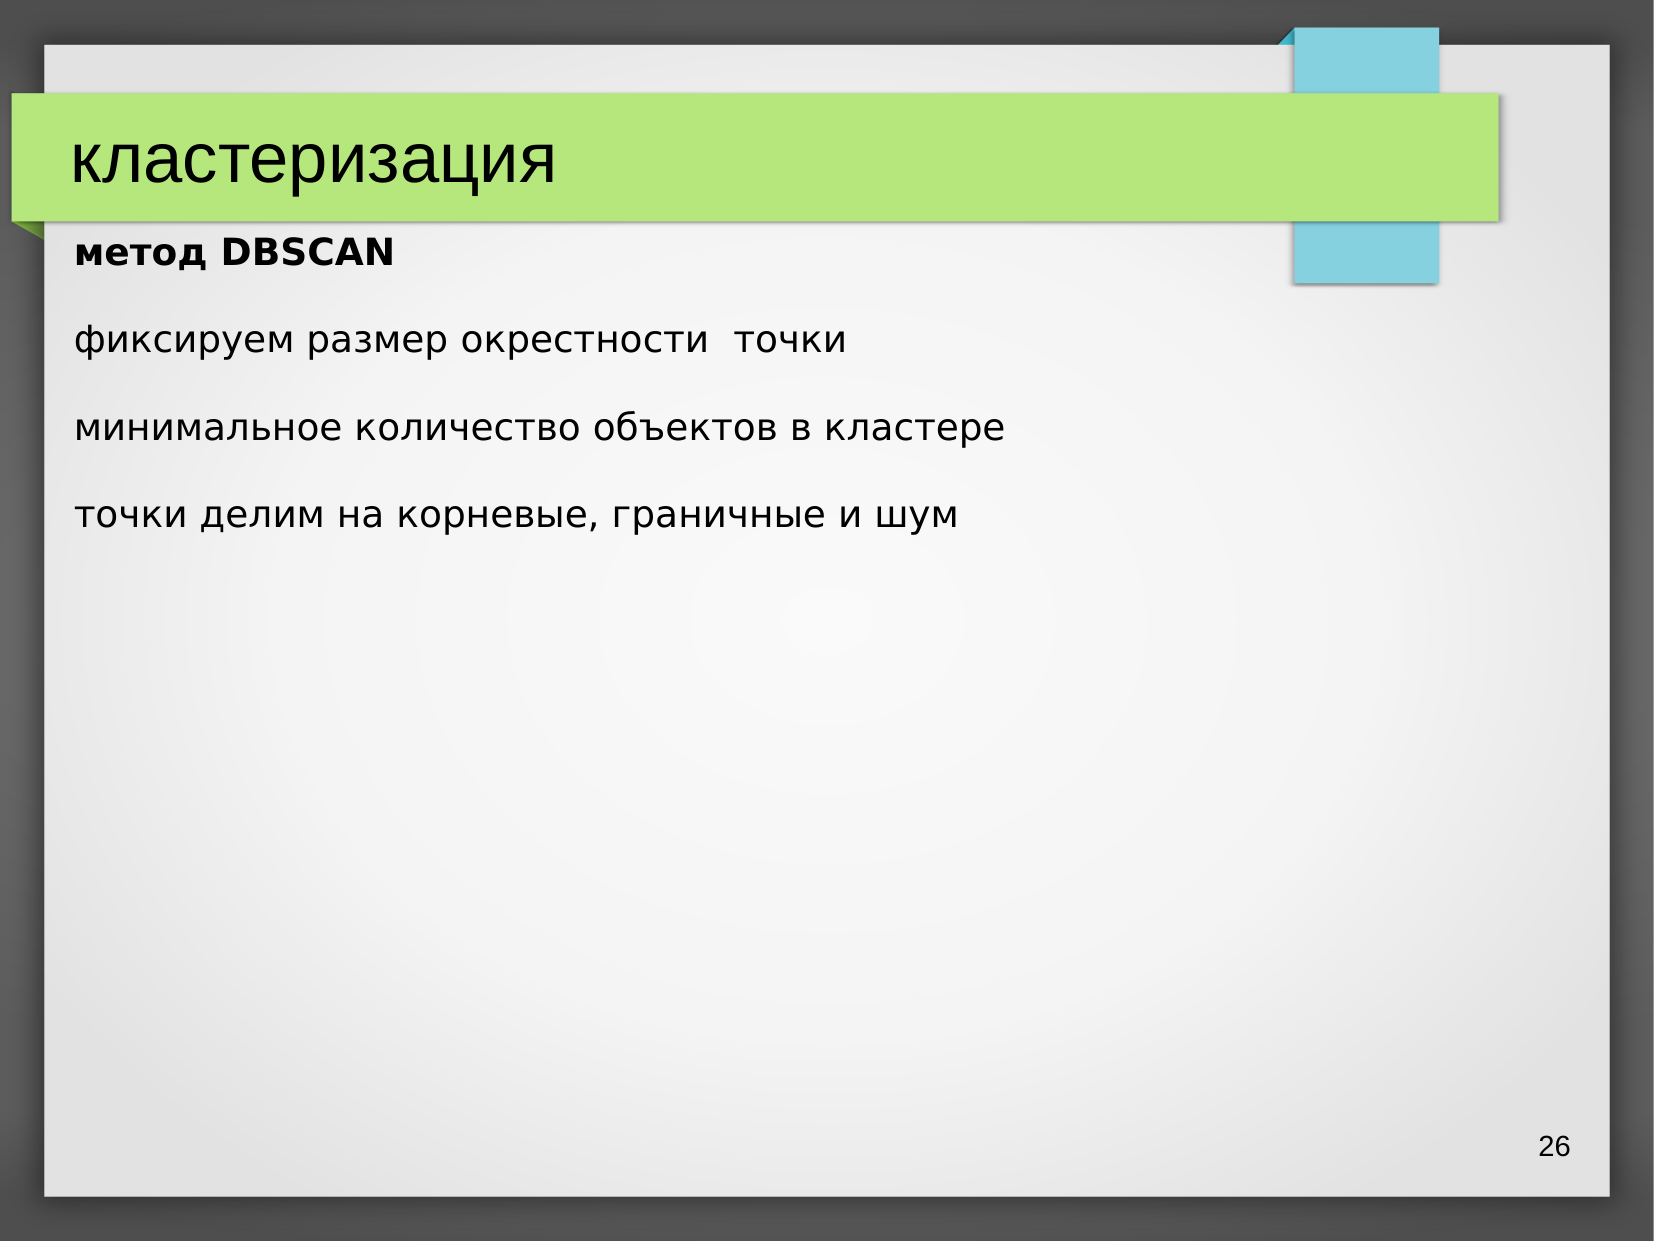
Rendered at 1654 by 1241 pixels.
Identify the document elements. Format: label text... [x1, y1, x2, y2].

text_box метод DBSCAN фиксируем размер окрестности точки минимальное количество объектов в кластере точки делим на корневые, граничные и шум [59, 223, 1182, 544]
title кластеризация [70, 118, 1205, 199]
picture [0, 0, 1654, 1241]
